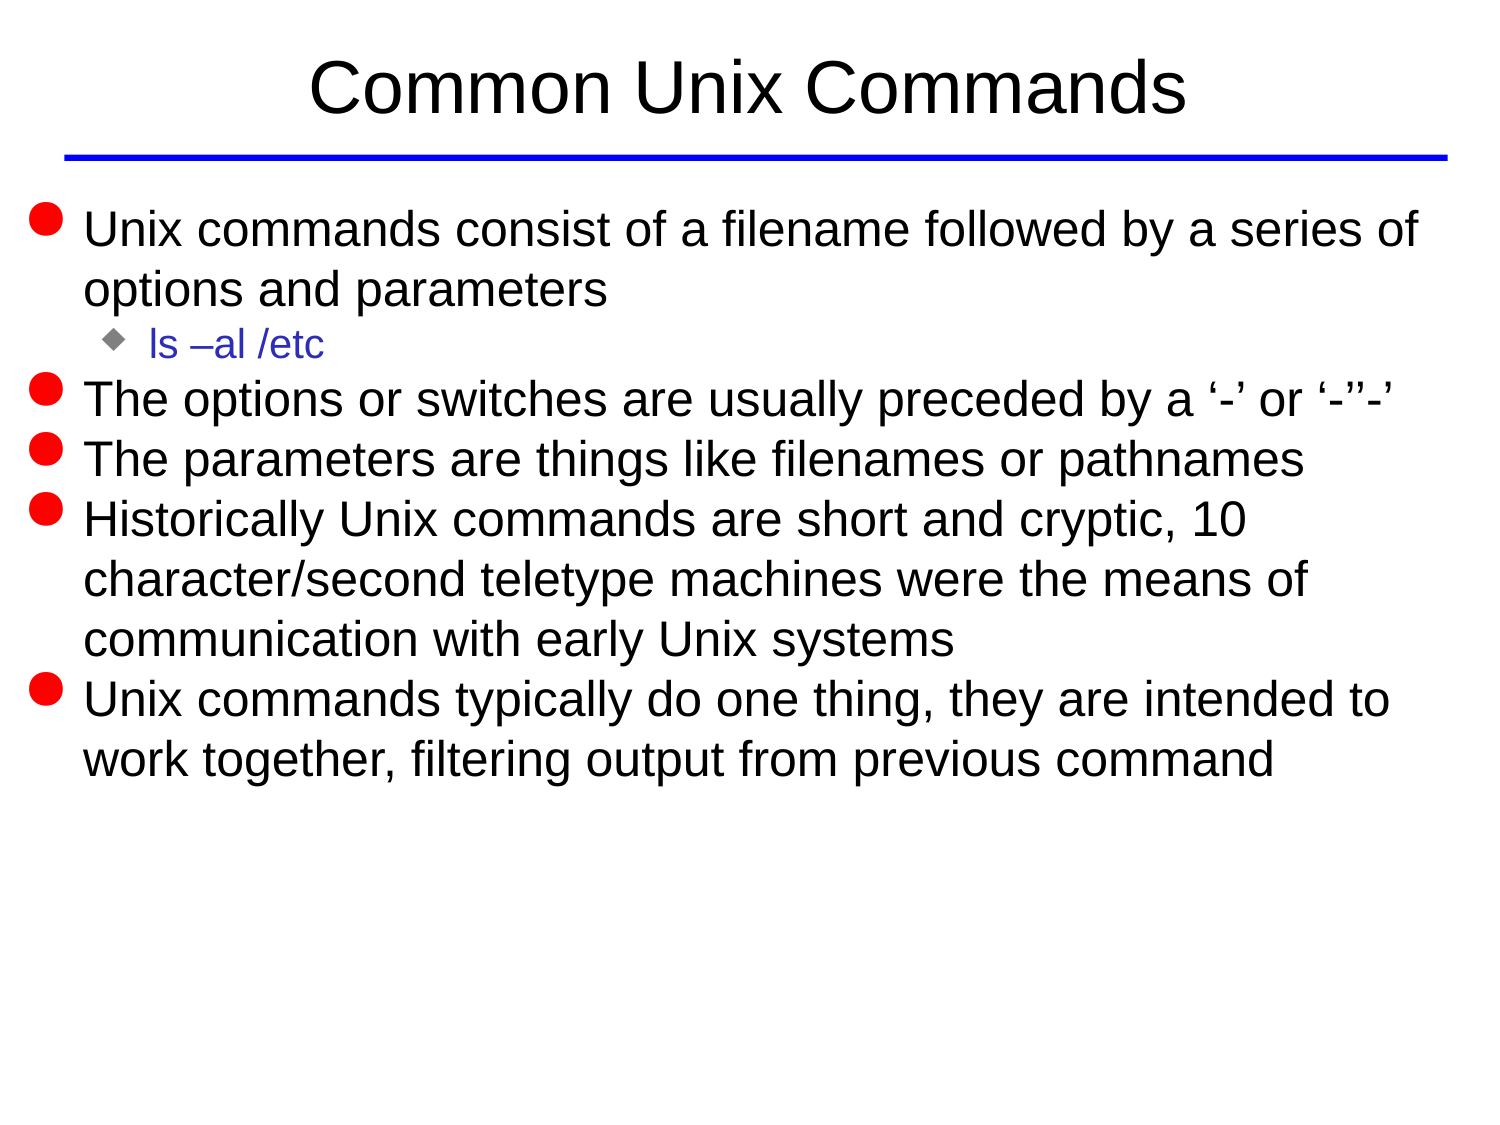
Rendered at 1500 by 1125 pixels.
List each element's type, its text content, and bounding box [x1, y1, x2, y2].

list Unix commands consist of a filename followed by a series of options and parameters ls –al /etc The options or switches are usually preceded by a ‘-’ or ‘-’’-’ The parameters are things like filenames or pathnames Historically Unix commands are short and cryptic, 10 character/second teletype machines were the means of communication with early Unix systems Unix commands typically do one thing, they are intended to work together, filtering output from previous command [11, 189, 1461, 1029]
title Common Unix Commands [115, 21, 1382, 147]
